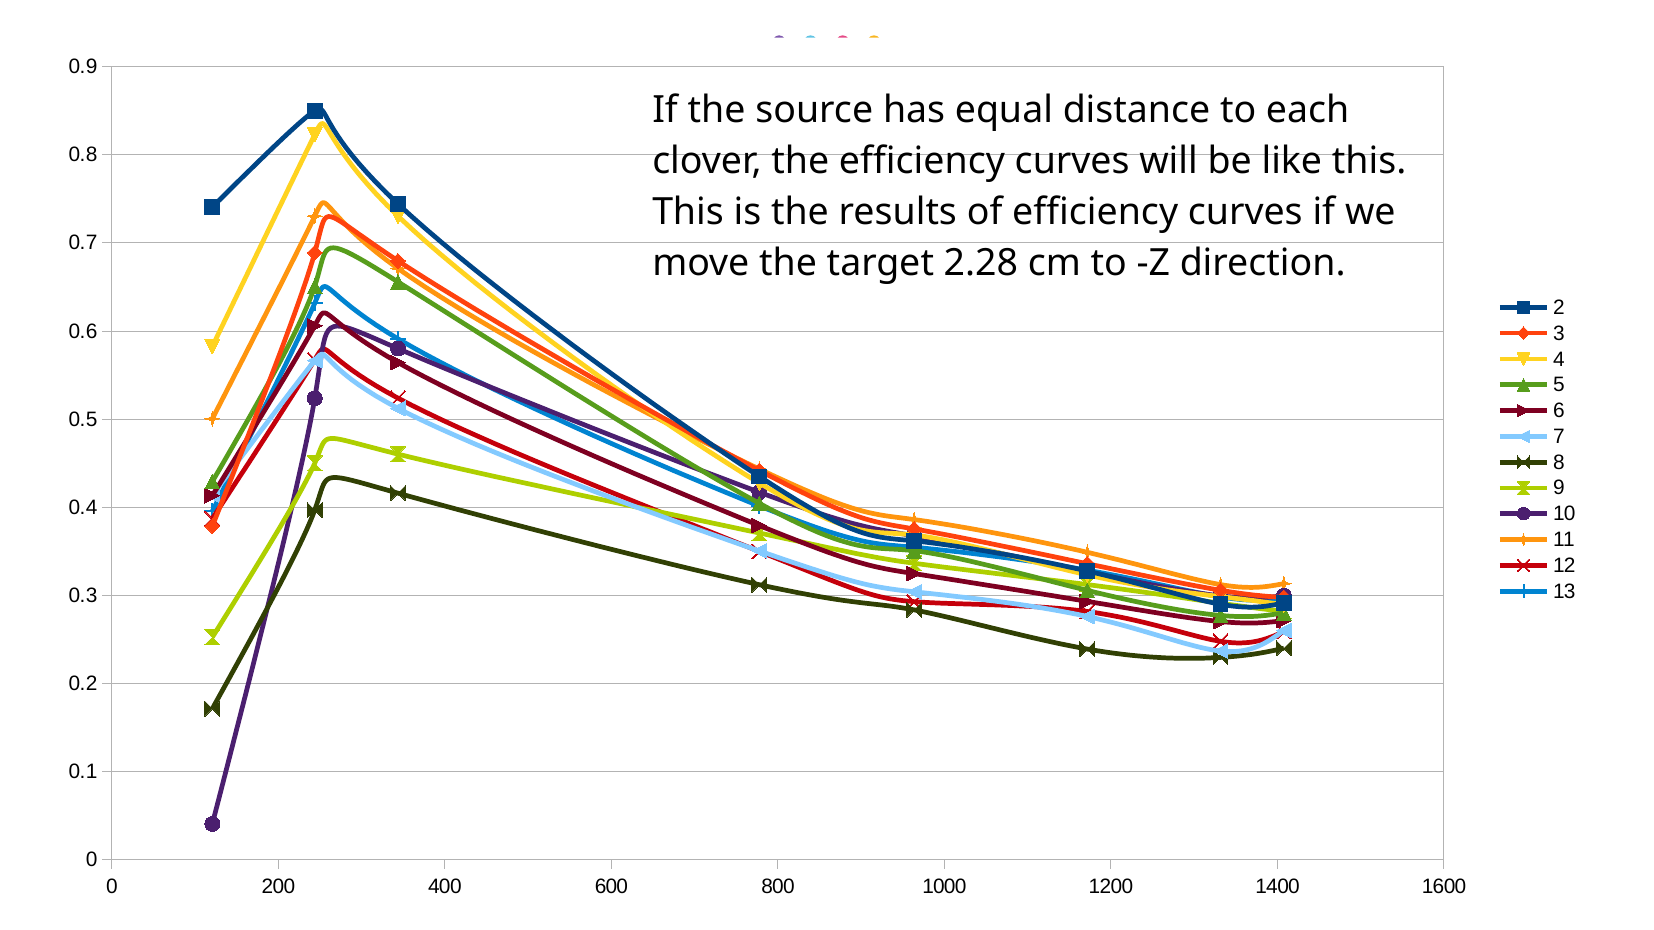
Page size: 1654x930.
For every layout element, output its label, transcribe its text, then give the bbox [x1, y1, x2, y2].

chart [37, 37, 1599, 916]
text_box If the source has equal distance to each clover, the efficiency curves will be like this. This is the results of efficiency curves if we move the target 2.28 cm to -Z direction. [637, 75, 1426, 439]
